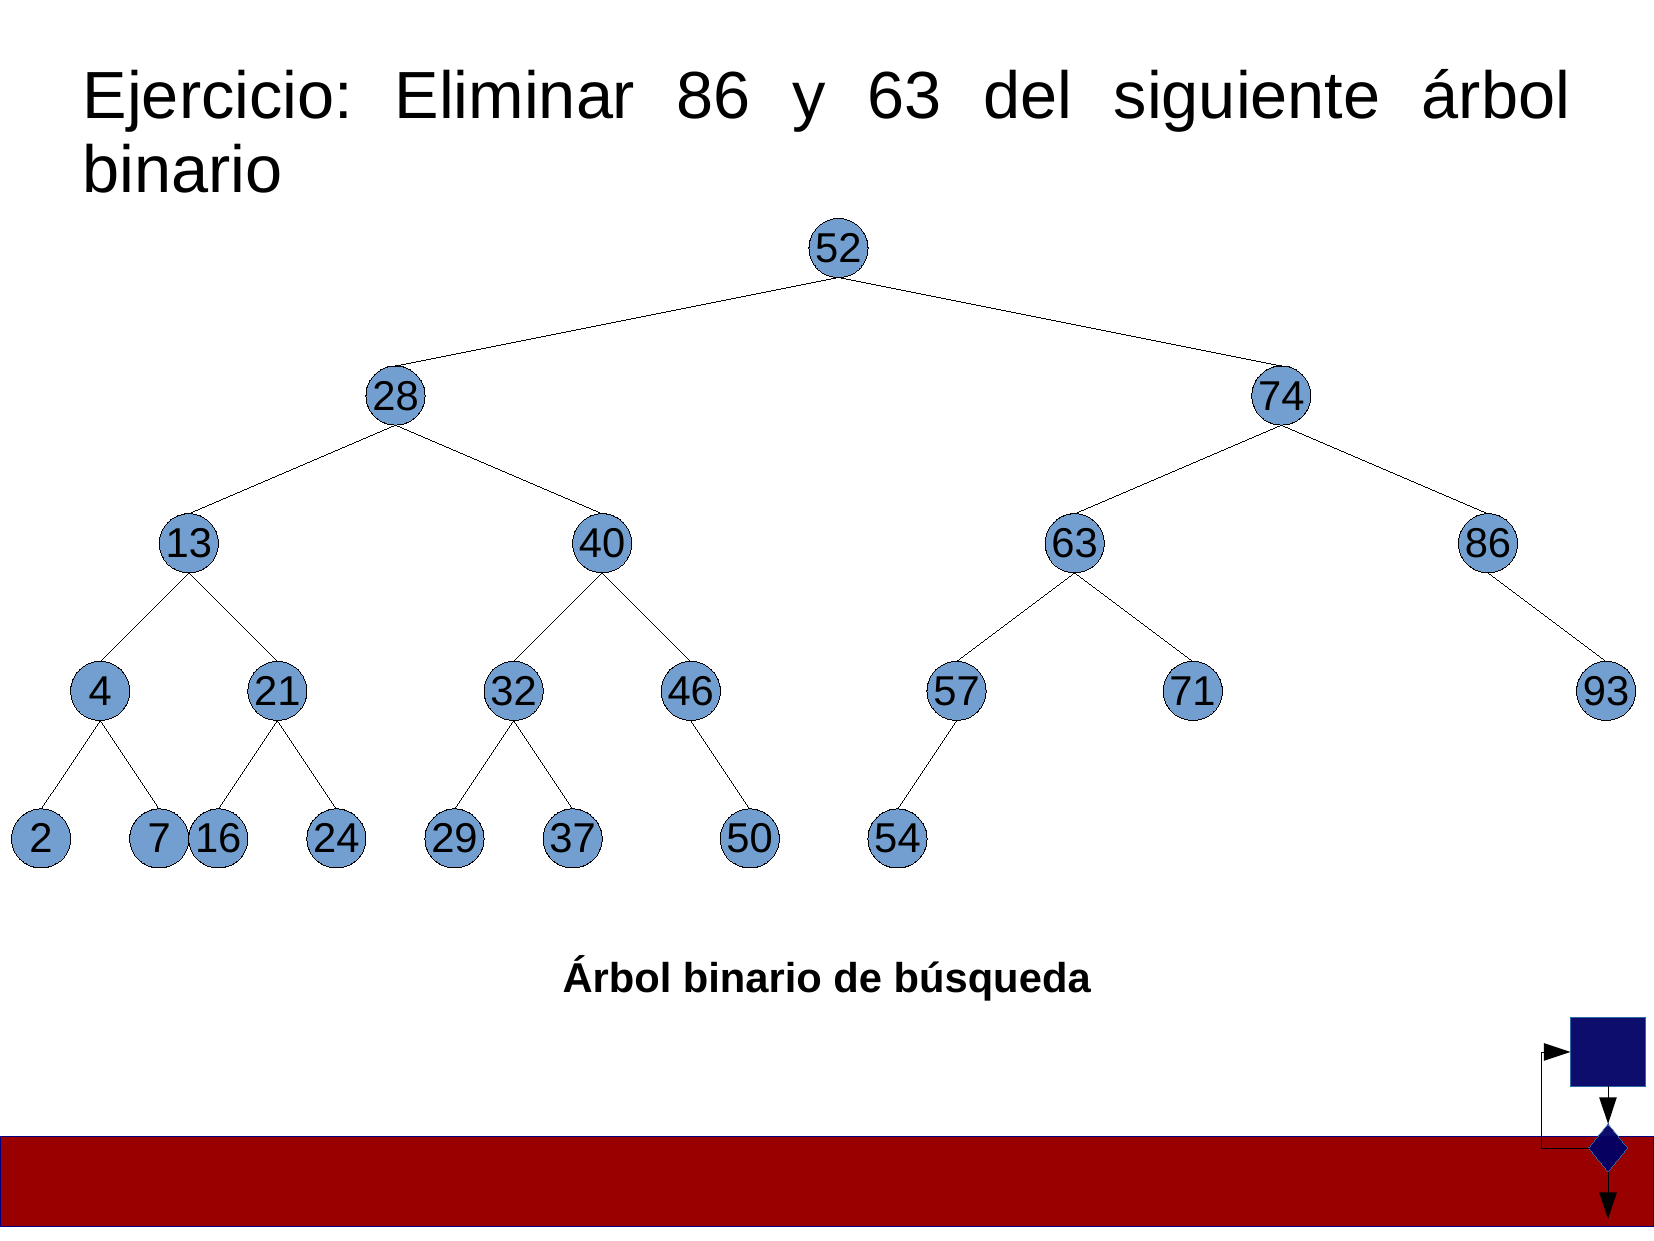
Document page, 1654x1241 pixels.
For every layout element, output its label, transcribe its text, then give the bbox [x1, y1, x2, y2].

text_box [1570, 1017, 1646, 1087]
text_box 32 [484, 661, 544, 721]
text_box 54 [867, 808, 928, 868]
text_box 16 [188, 808, 248, 868]
text_box 57 [926, 661, 987, 721]
text_box 24 [306, 808, 366, 868]
subtitle Ejercicio: Eliminar 86 y 63 del siguiente árbol binario Árbol binario de búsqueda [82, 49, 1571, 1010]
text_box 52 [808, 218, 869, 278]
text_box [0, 1124, 1654, 1227]
text_box 28 [365, 366, 426, 425]
text_box 29 [424, 808, 485, 868]
text_box 7 [129, 808, 189, 868]
text_box 37 [543, 808, 603, 868]
text_box 4 [70, 661, 130, 721]
text_box 50 [720, 808, 780, 868]
text_box 21 [247, 661, 307, 721]
text_box 86 [1458, 513, 1518, 573]
text_box 74 [1251, 366, 1311, 425]
text_box 71 [1163, 661, 1223, 721]
text_box 63 [1045, 513, 1105, 573]
text_box 40 [572, 513, 632, 573]
text_box 46 [661, 661, 721, 721]
text_box 93 [1576, 661, 1636, 721]
text_box 13 [159, 513, 219, 573]
text_box 2 [11, 808, 71, 868]
